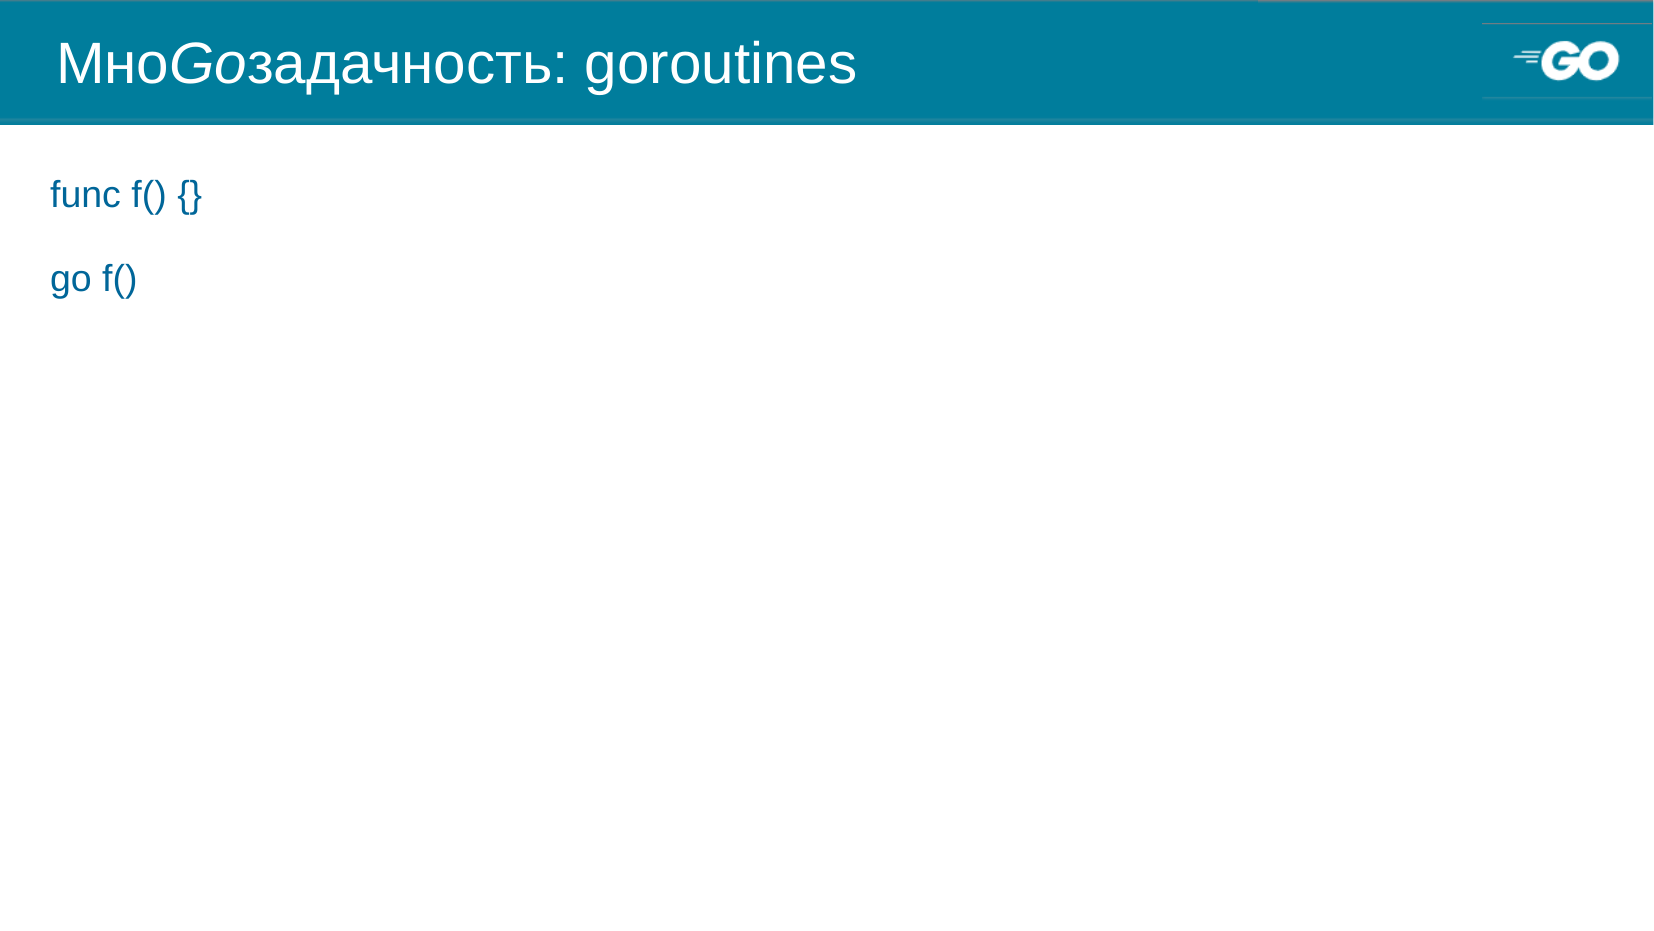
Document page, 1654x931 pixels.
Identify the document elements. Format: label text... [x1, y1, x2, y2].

picture [1542, 41, 1619, 81]
text_box МноGoзадачность: goroutines [41, 23, 1495, 104]
text_box func f() {} go f() [35, 124, 1619, 898]
